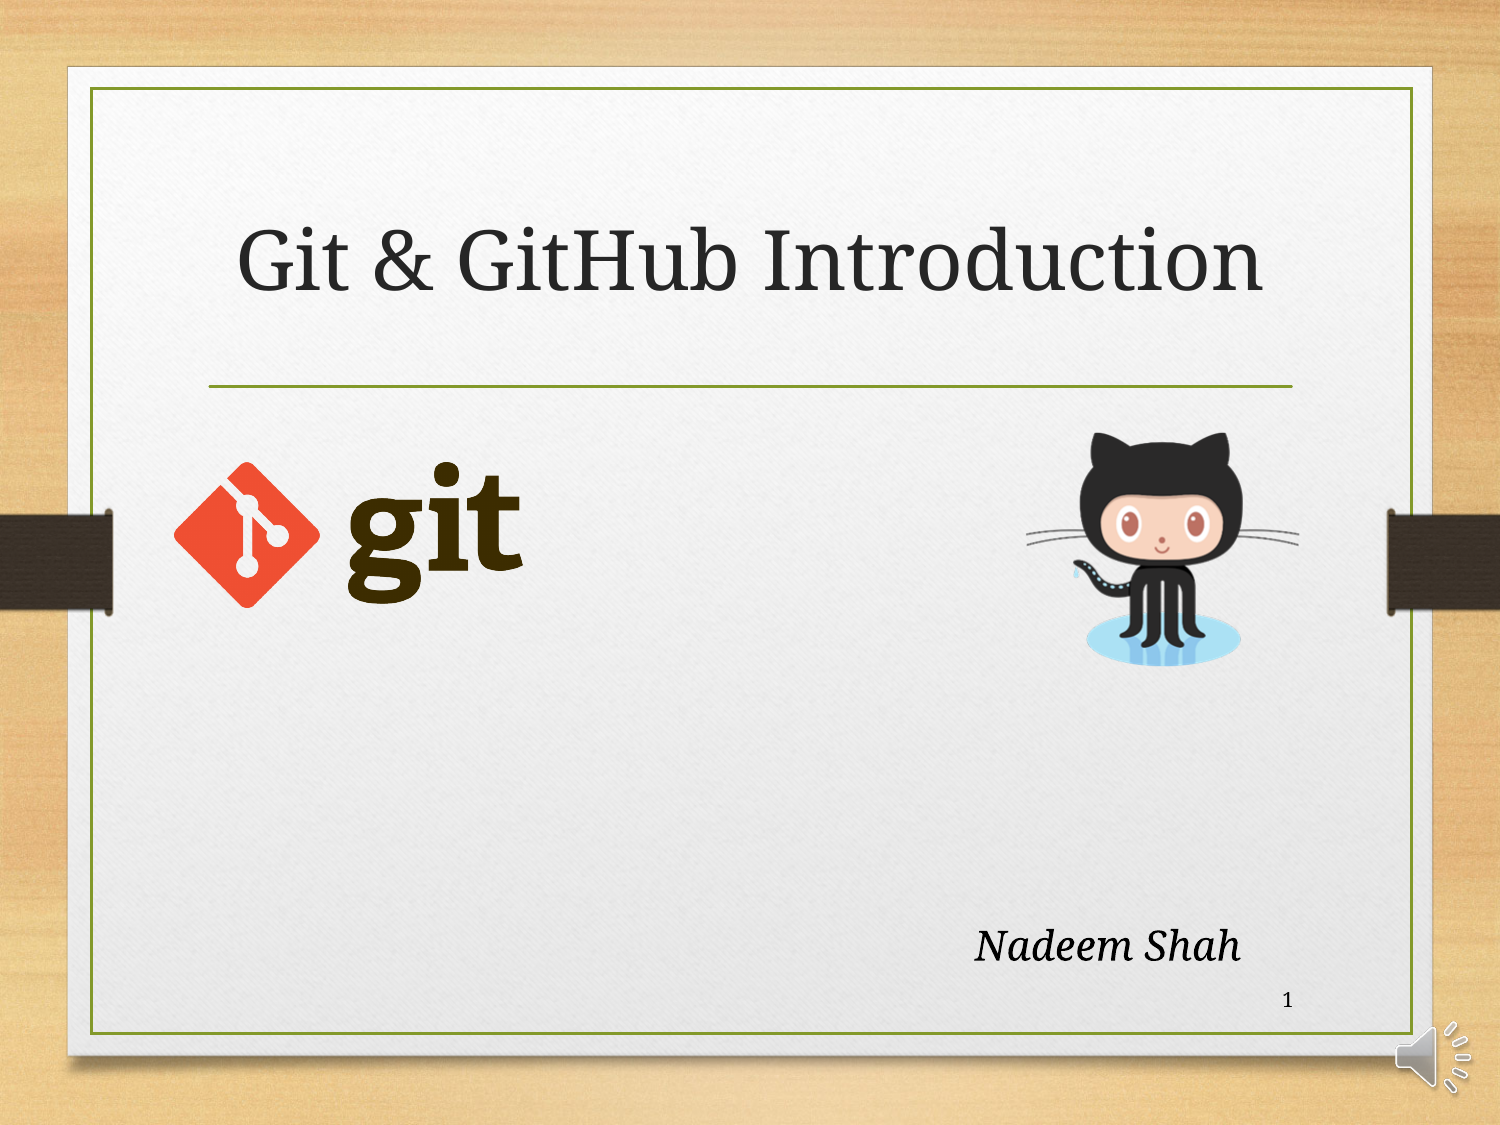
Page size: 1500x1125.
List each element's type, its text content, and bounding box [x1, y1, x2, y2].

picture [0, 0, 1500, 1125]
title Git & GitHub Introduction [192, 150, 1309, 365]
text_box <number> [1243, 977, 1309, 1024]
text_box Nadeem Shah [674, 811, 1432, 977]
